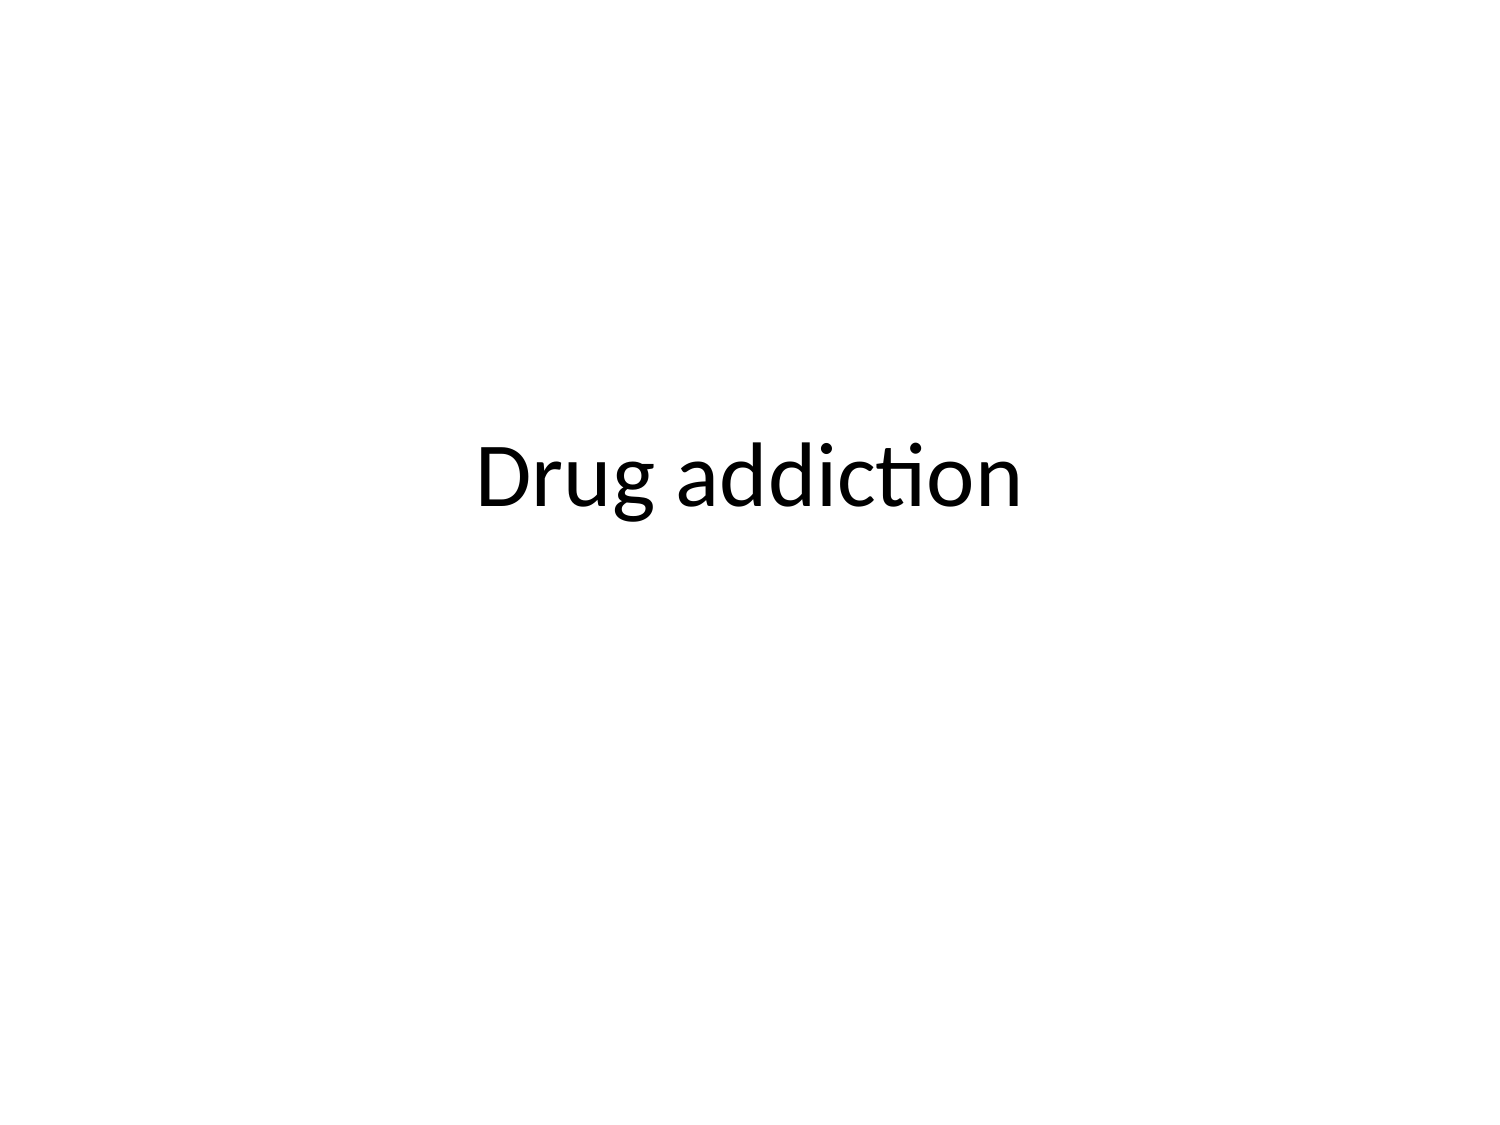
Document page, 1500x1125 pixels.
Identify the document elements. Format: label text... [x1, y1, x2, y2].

text_box Drug addiction [112, 349, 1388, 591]
